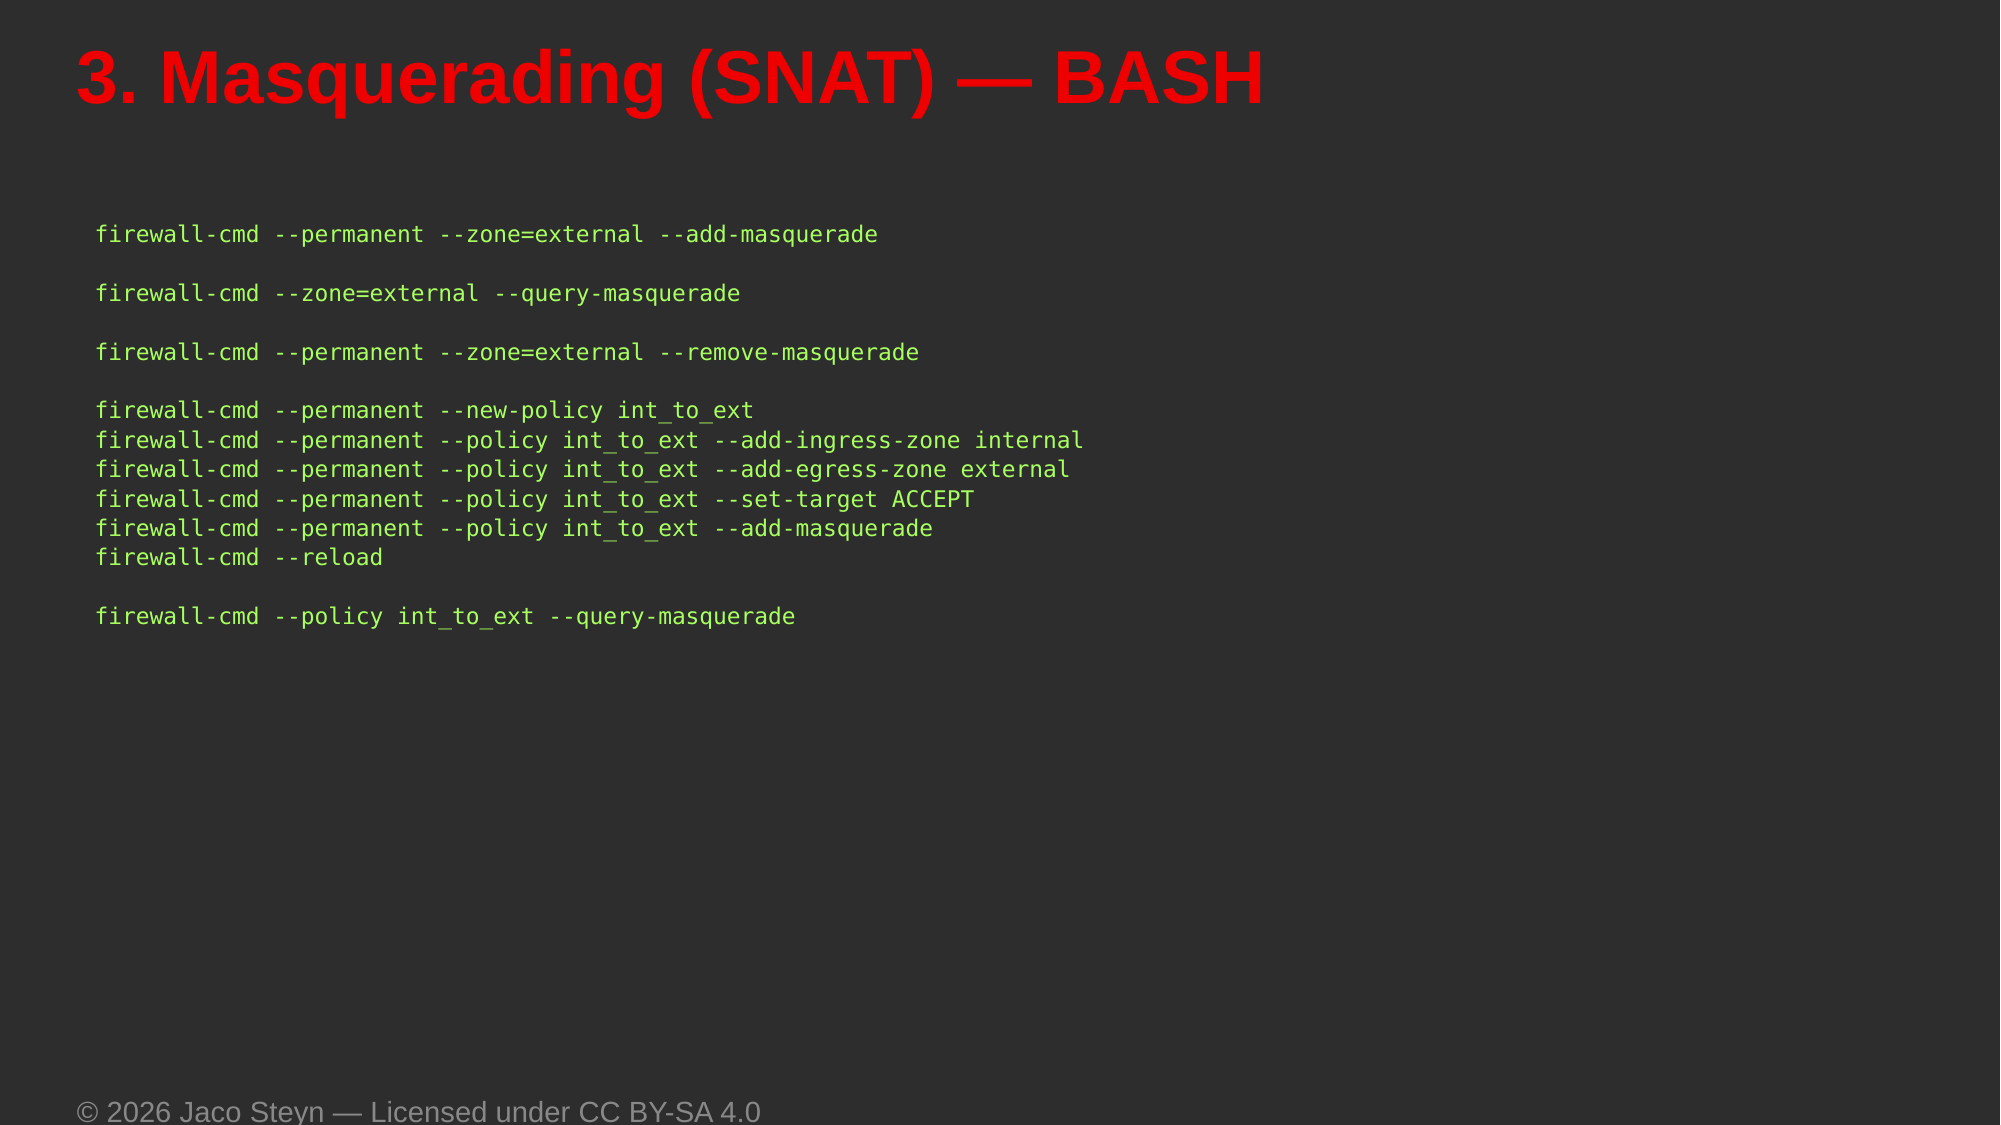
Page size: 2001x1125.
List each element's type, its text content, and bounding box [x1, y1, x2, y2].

text_box 3. Masquerading (SNAT) — BASH [59, 23, 1942, 178]
text_box © 2026 Jaco Steyn — Licensed under CC BY-SA 4.0 [59, 1083, 1942, 1120]
text_box firewall-cmd --permanent --zone=external --add-masquerade firewall-cmd --zone=external --query-masquerade firewall-cmd --permanent --zone=external --remove-masquerade firewall-cmd --permanent --new-policy int_to_ext firewall-cmd --permanent --policy int_to_ext --add-ingress-zone internal firewall-cmd --permanent --policy int_to_ext --add-egress-zone external firewall-cmd --permanent --policy int_to_ext --set-target ACCEPT firewall-cmd --permanent --policy int_to_ext --add-masquerade firewall-cmd --reload firewall-cmd --policy int_to_ext --query-masquerade [59, 194, 1942, 1052]
